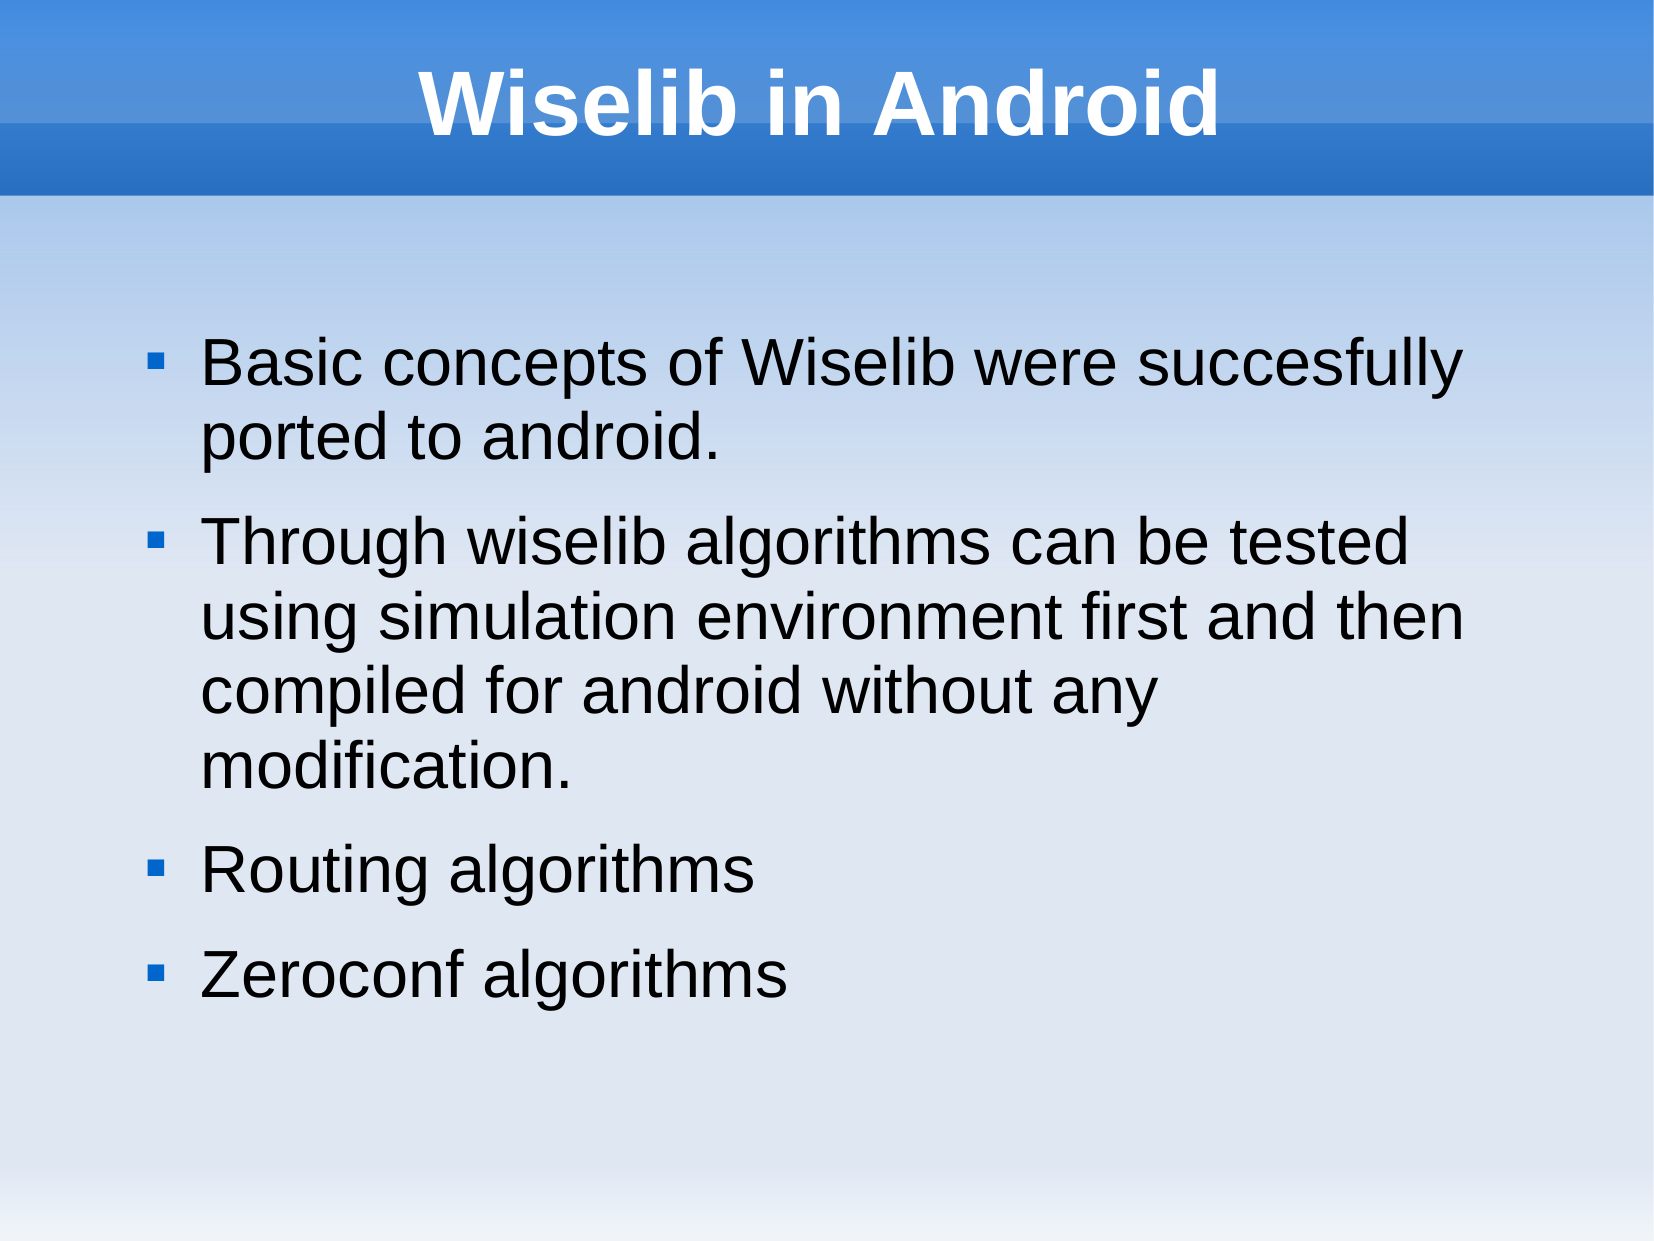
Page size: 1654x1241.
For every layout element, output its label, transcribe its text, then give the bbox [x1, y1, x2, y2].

title Wiselib in Android [76, 0, 1565, 208]
picture [0, 0, 1654, 1241]
list Basic concepts of Wiselib were succesfully ported to android. Through wiselib algorithms can be tested using simulation environment first and then compiled for android without any modification. Routing algorithms Zeroconf algorithms [129, 324, 1489, 1144]
